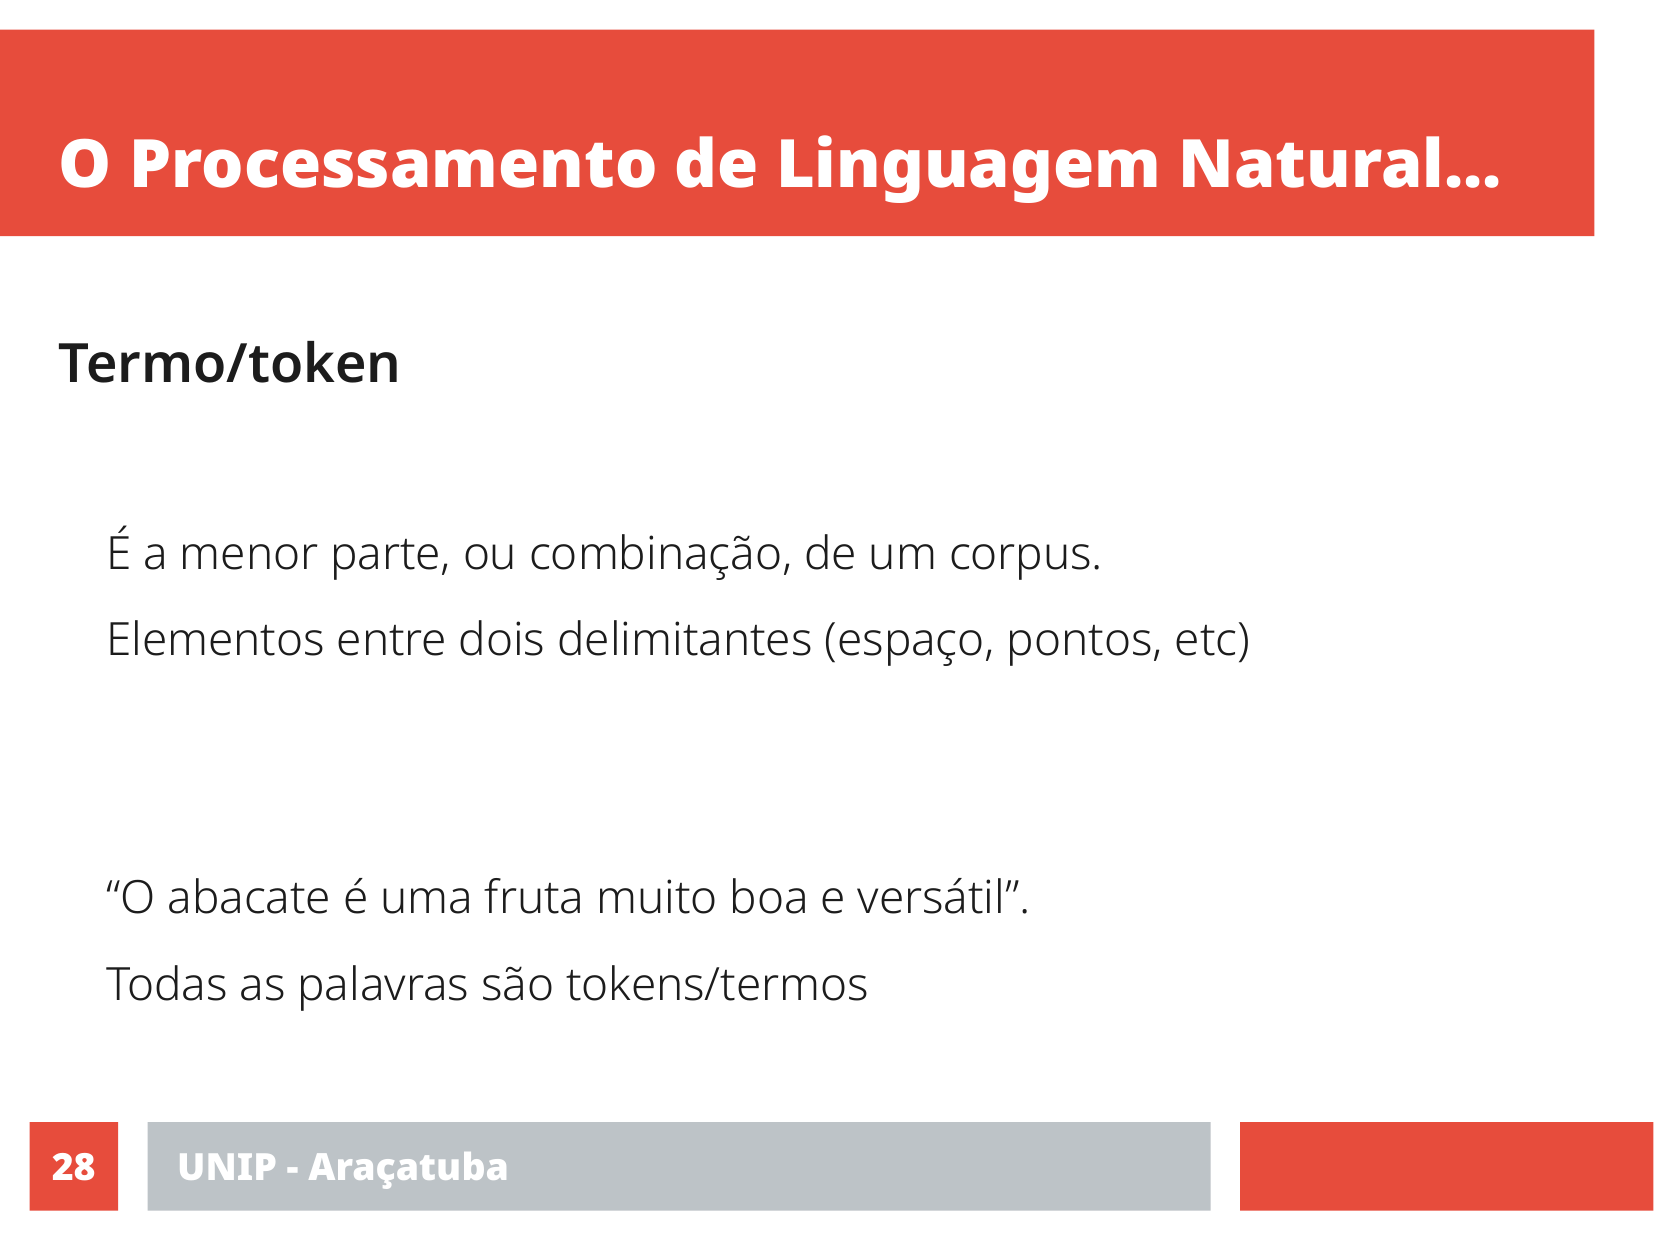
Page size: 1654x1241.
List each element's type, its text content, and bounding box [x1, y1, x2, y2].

list Termo/token É a menor parte, ou combinação, de um corpus. Elementos entre dois delimitantes (espaço, pontos, etc) “O abacate é uma fruta muito boa e versátil”. Todas as palavras são tokens/termos [59, 324, 1565, 1093]
title O Processamento de Linguagem Natural... [59, 59, 1595, 207]
